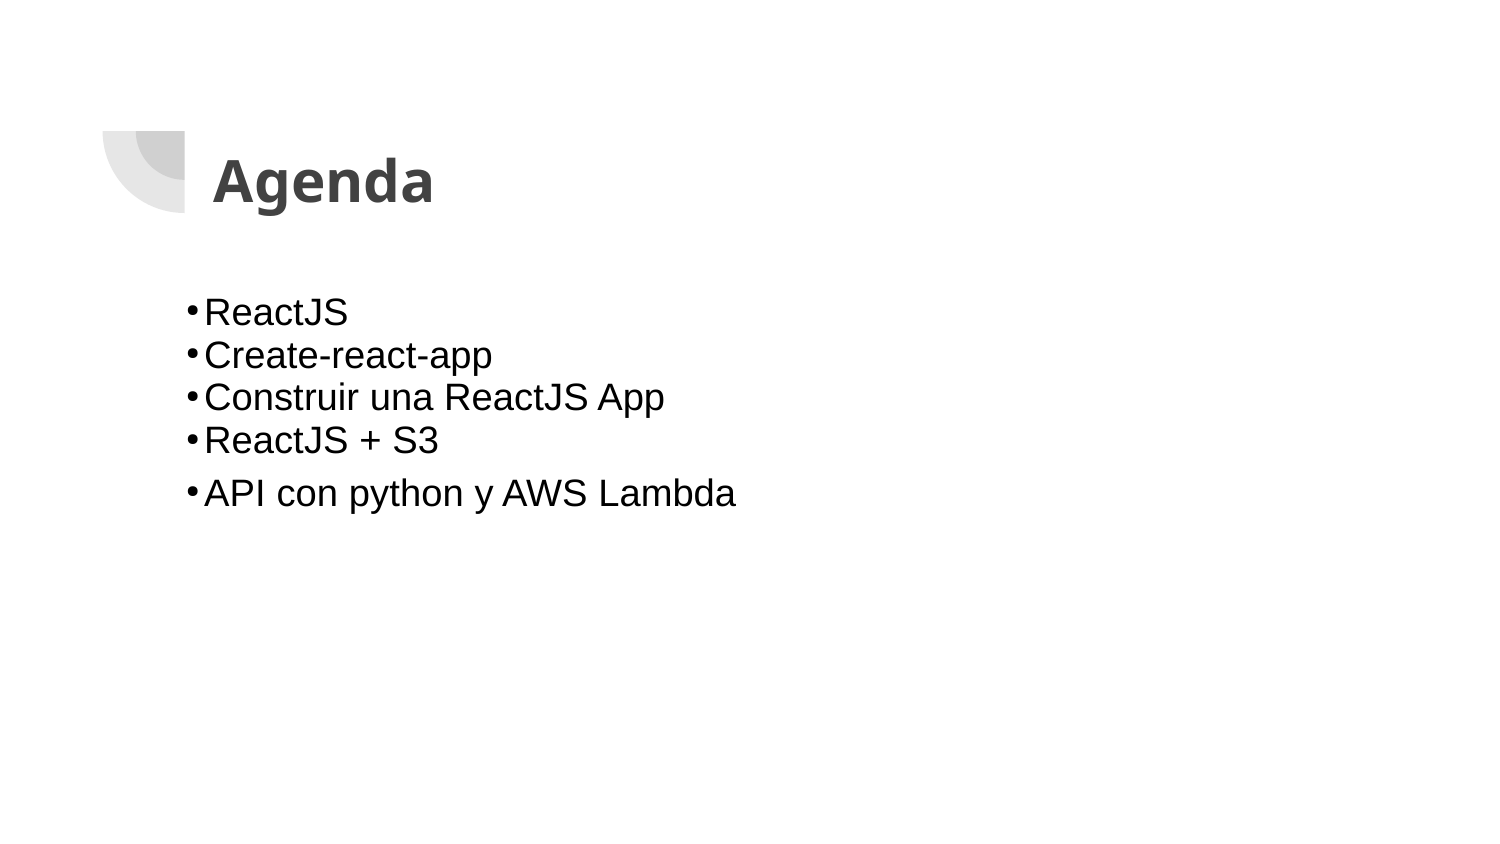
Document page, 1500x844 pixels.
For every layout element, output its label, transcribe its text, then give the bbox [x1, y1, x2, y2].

list ReactJS Create-react-app Construir una ReactJS App ReactJS + S3 API con python y AWS Lambda [180, 290, 765, 556]
title Agenda [213, 98, 1368, 263]
